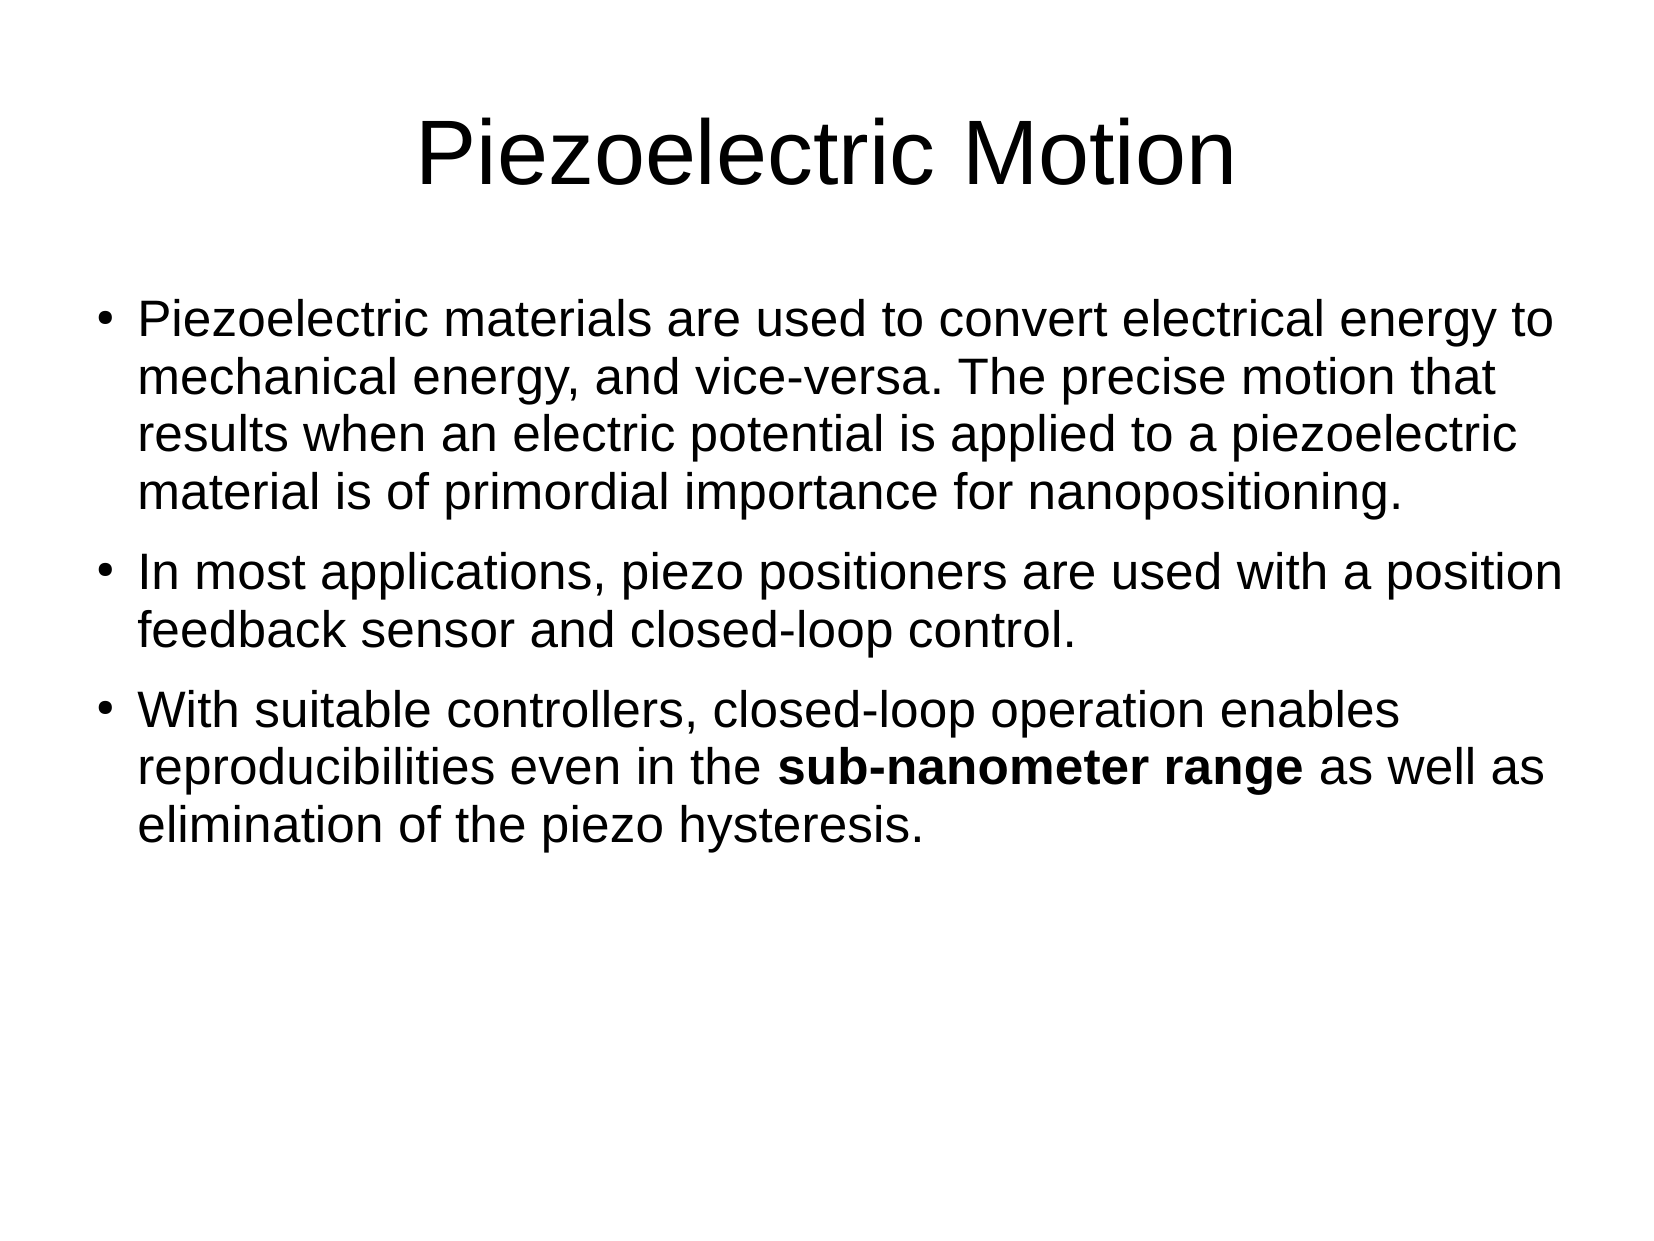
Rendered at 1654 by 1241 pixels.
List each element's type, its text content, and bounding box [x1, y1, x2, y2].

list Piezoelectric materials are used to convert electrical energy to mechanical energy, and vice-versa. The precise motion that results when an electric potential is applied to a piezoelectric material is of primordial importance for nanopositioning. In most applications, piezo positioners are used with a position feedback sensor and closed-loop control. With suitable controllers, closed-loop operation enables reproducibilities even in the sub-nanometer range as well as elimination of the piezo hysteresis. [82, 290, 1571, 901]
title Piezoelectric Motion [82, 49, 1571, 257]
